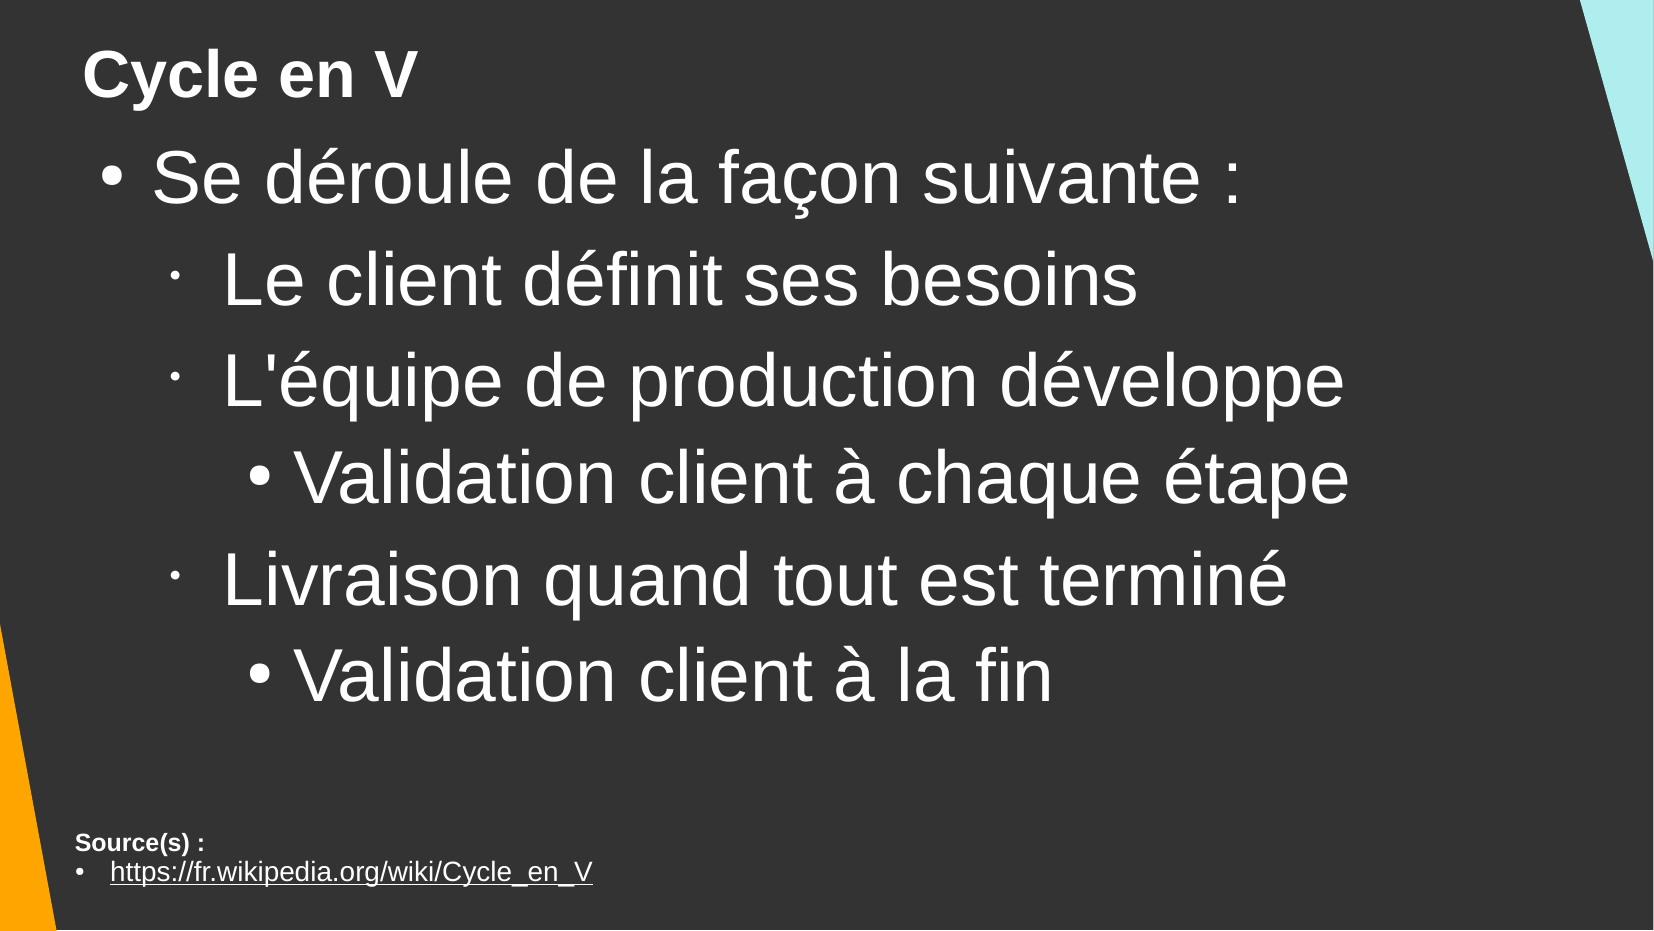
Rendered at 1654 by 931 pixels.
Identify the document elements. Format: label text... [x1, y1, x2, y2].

text_box [0, 624, 57, 931]
text_box [1579, 0, 1654, 265]
title Cycle en V [82, 37, 1571, 122]
text_box Source(s) : https://fr.wikipedia.org/wiki/Cycle_en_V [60, 821, 1546, 921]
list Se déroule de la façon suivante : Le client définit ses besoins L'équipe de production développe Validation client à chaque étape Livraison quand tout est terminé Validation client à la fin [80, 135, 1620, 777]
